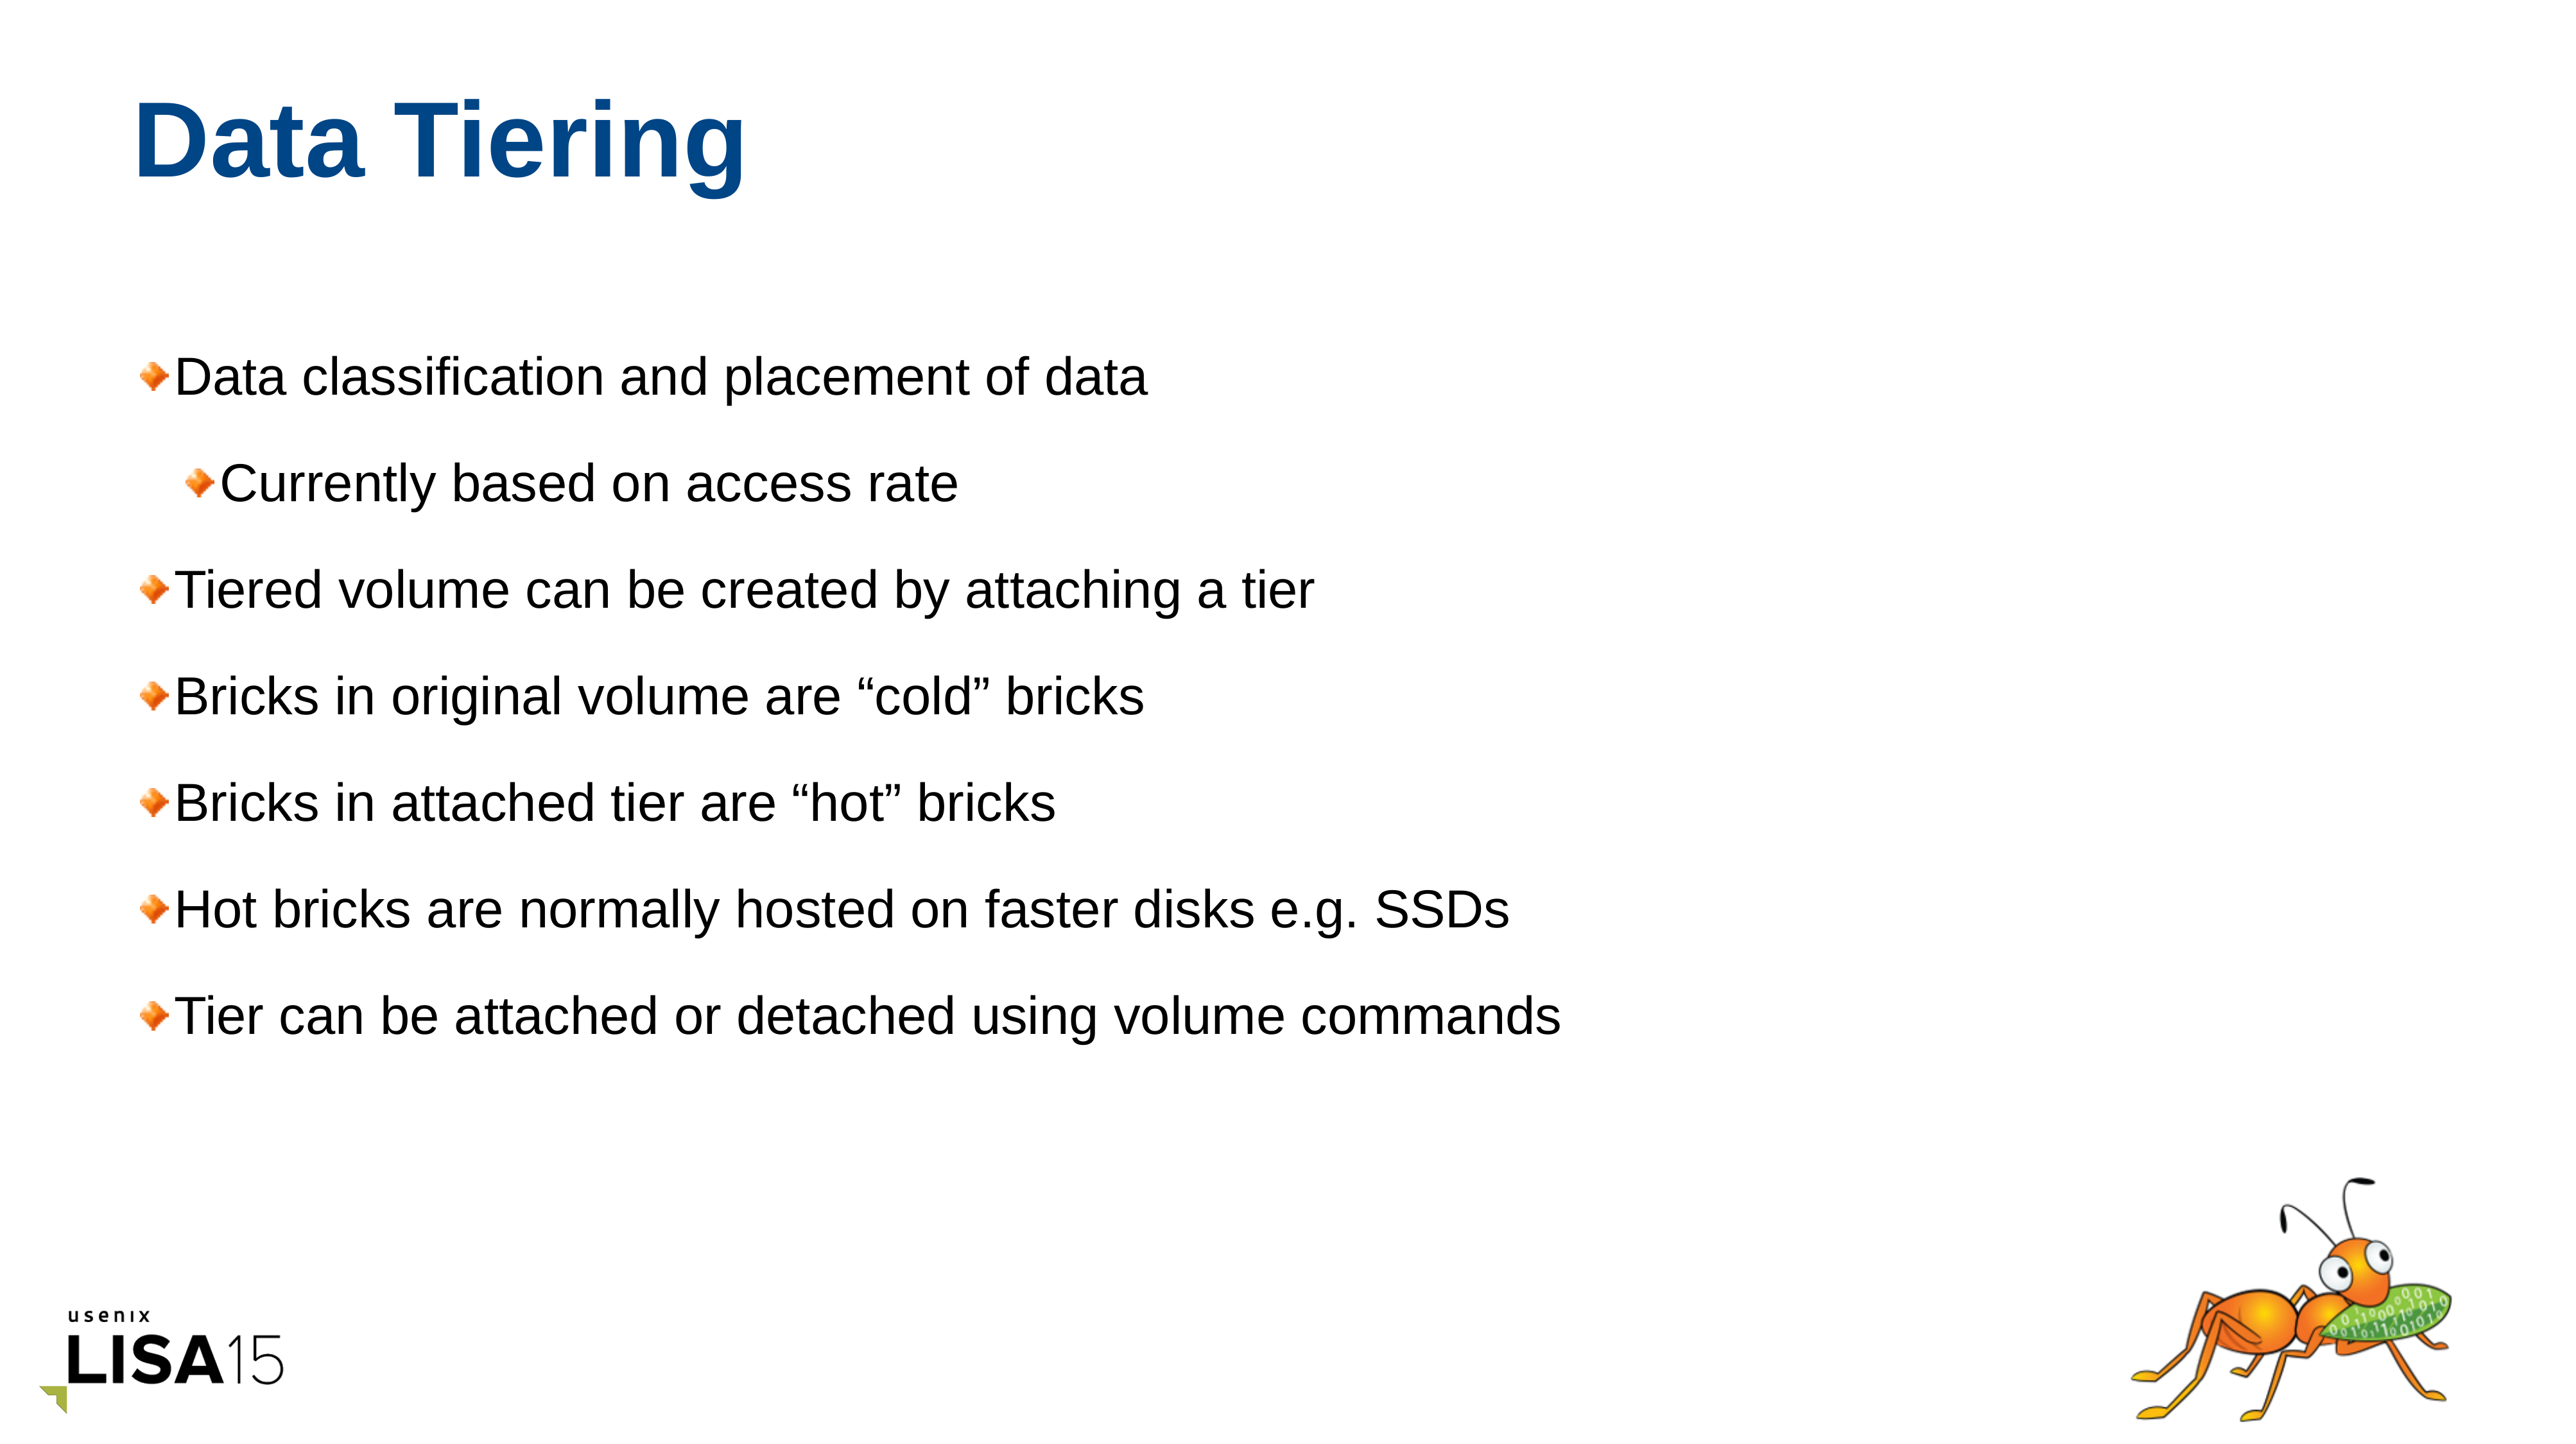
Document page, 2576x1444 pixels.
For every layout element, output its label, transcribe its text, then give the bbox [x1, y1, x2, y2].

title Data Tiering [132, 19, 2446, 261]
picture [2127, 1175, 2456, 1425]
list Data classification and placement of data Currently based on access rate Tiered volume can be created by attaching a tier Bricks in original volume are “cold” bricks Bricks in attached tier are “hot” bricks Hot bricks are normally hosted on faster disks e.g. SSDs Tier can be attached or detached using volume commands [128, 338, 2447, 1291]
picture [19, 1289, 299, 1427]
